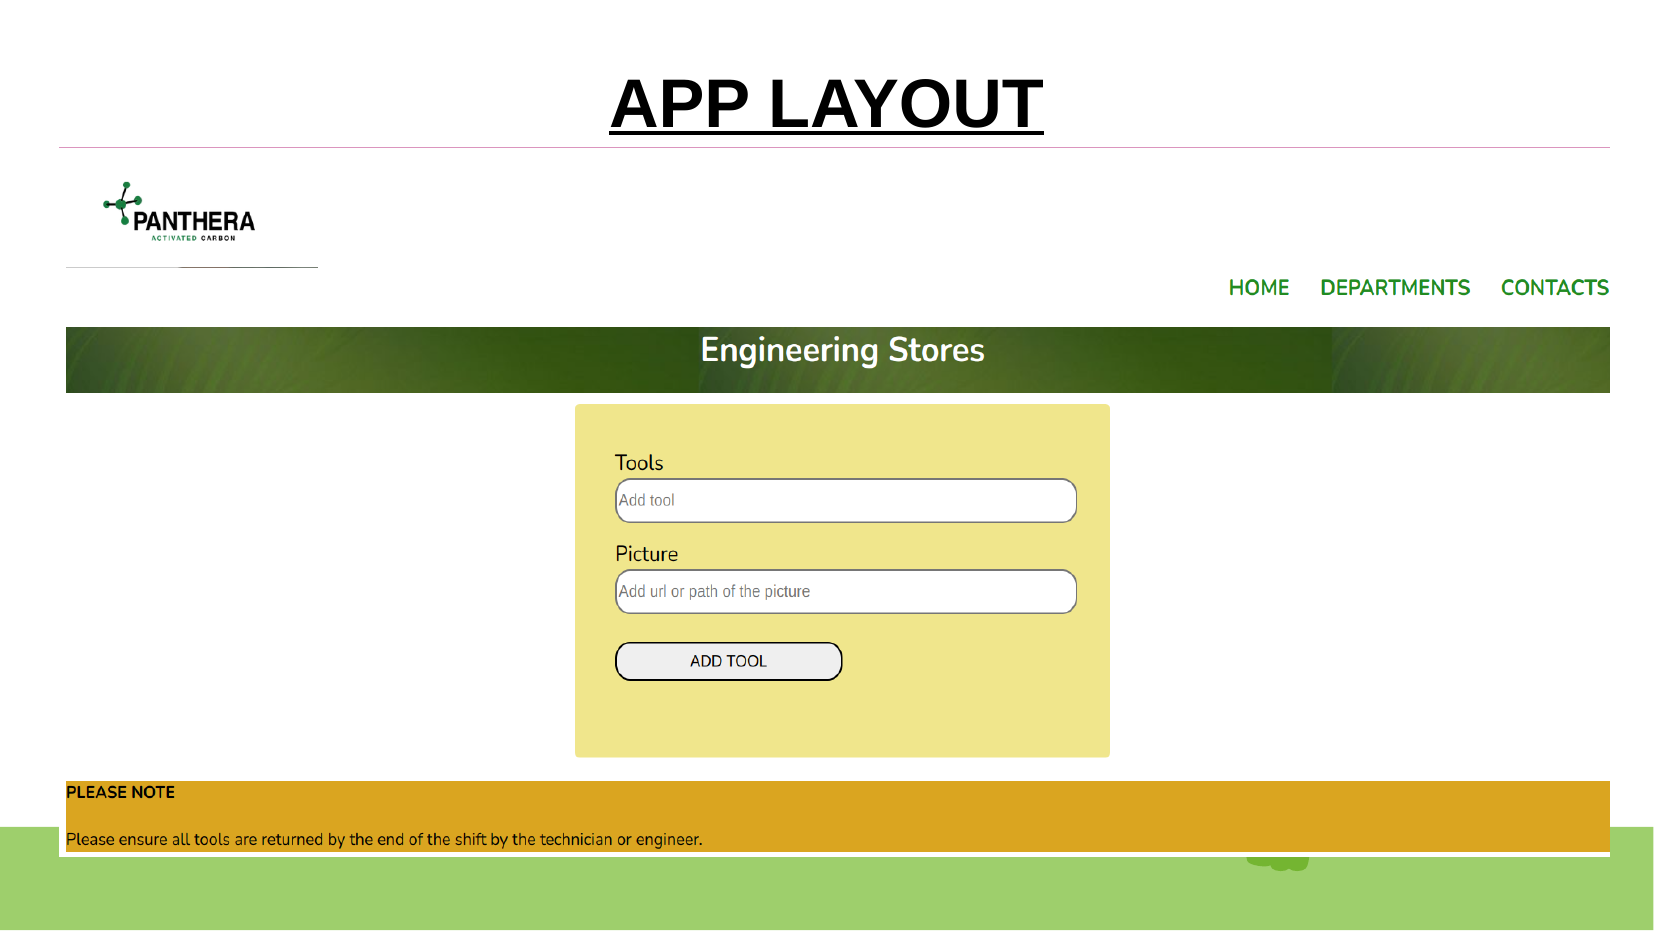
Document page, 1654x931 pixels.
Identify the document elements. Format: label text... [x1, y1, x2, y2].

title APP LAYOUT [88, 29, 1565, 147]
picture [59, 147, 1610, 857]
